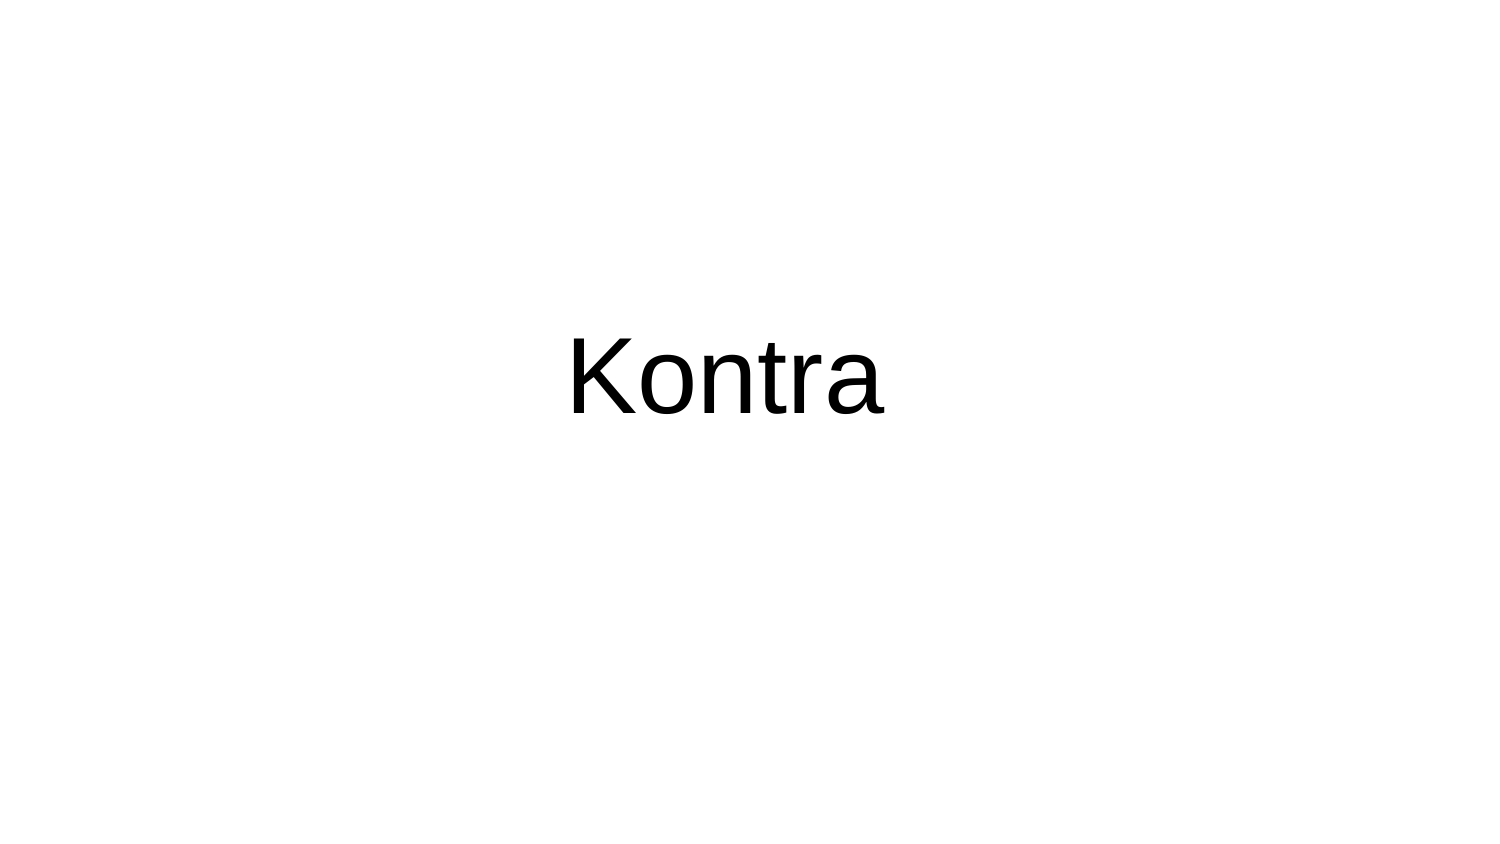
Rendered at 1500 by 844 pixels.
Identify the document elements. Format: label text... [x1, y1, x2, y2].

title Kontra [416, 310, 1034, 450]
